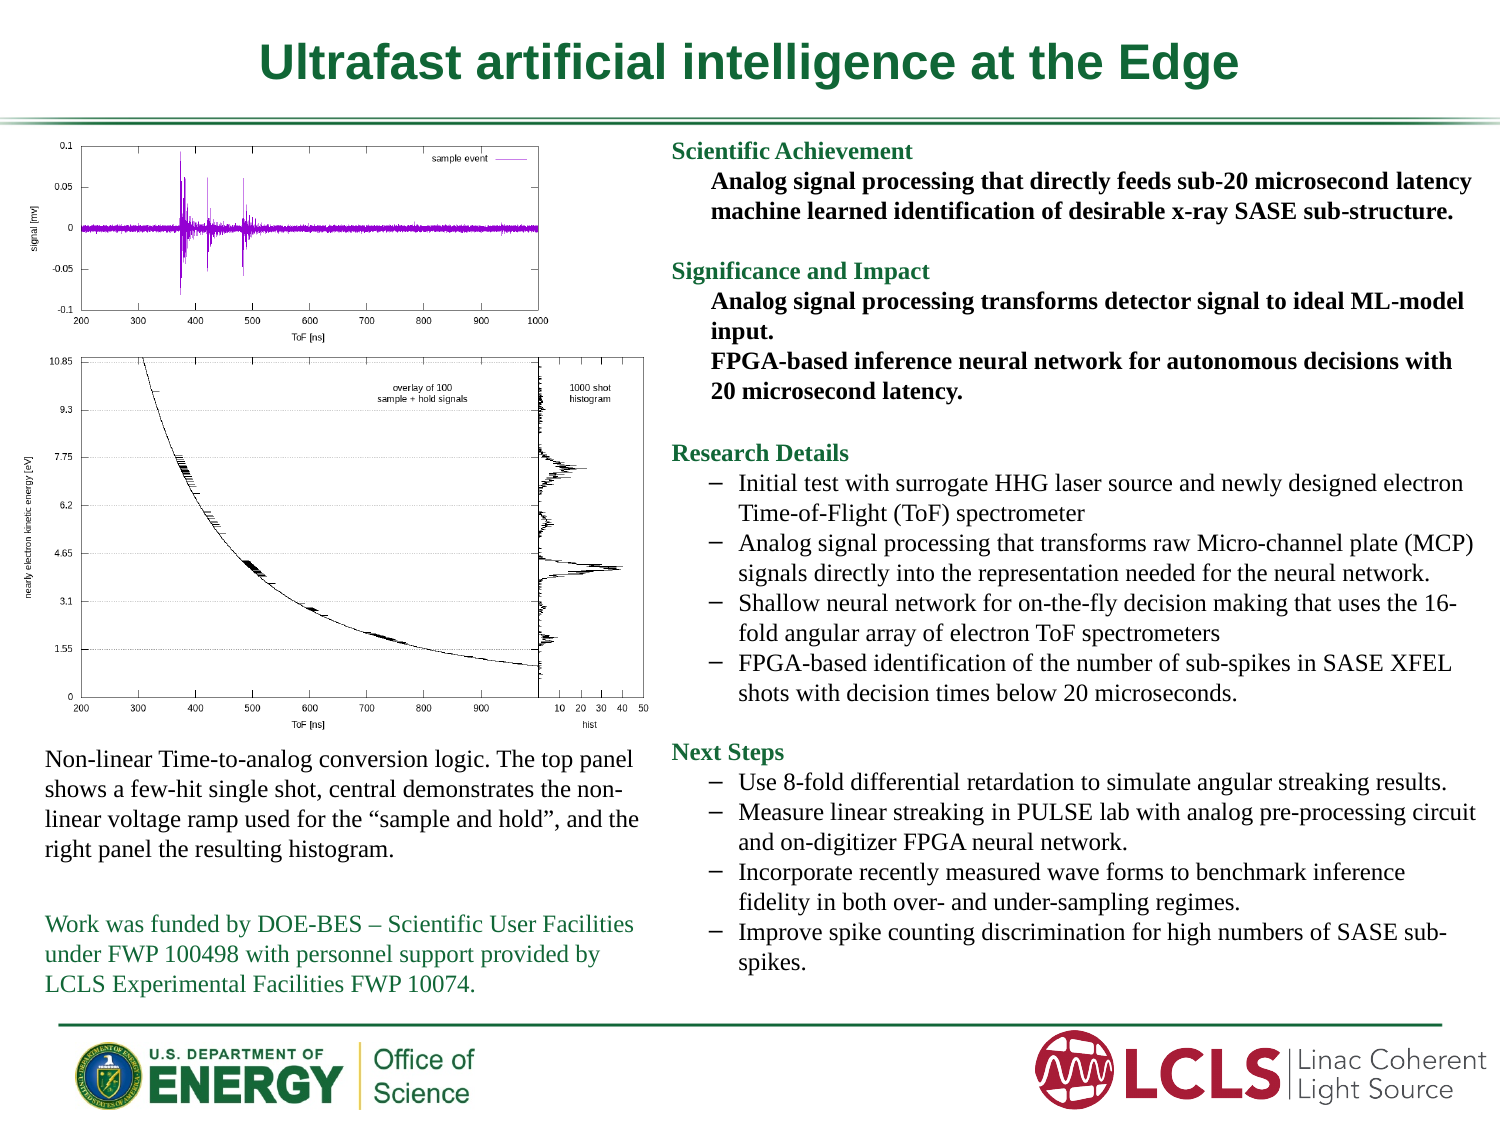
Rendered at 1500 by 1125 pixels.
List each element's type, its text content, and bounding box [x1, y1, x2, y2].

picture [0, 120, 1500, 1125]
text_box Non-linear Time-to-analog conversion logic. The top panel shows a few-hit single shot, central demonstrates the non-linear voltage ramp used for the “sample and hold”, and the right panel the resulting histogram. [30, 734, 691, 870]
list Scientific Achievement Analog signal processing that directly feeds sub-20 microsecond latency machine learned identification of desirable x-ray SASE sub-structure. Significance and Impact Analog signal processing transforms detector signal to ideal ML-model input. FPGA-based inference neural network for autonomous decisions with 20 microsecond latency. Research Details Initial test with surrogate HHG laser source and newly designed electron Time-of-Flight (ToF) spectrometer Analog signal processing that transforms raw Micro-channel plate (MCP) signals directly into the representation needed for the neural network. Shallow neural network for on-the-fly decision making that uses the 16-fold angular array of electron ToF spectrometers FPGA-based identification of the number of sub-spikes in SASE XFEL shots with decision times below 20 microseconds. Next Steps Use 8-fold differential retardation to simulate angular streaking results. Measure linear streaking in PULSE lab with analog pre-processing circuit and on-digitizer FPGA neural network. Incorporate recently measured wave forms to benchmark inference fidelity in both over- and under-sampling regimes. Improve spike counting discrimination for high numbers of SASE sub-spikes. [656, 127, 1497, 1021]
title Ultrafast artificial intelligence at the Edge [0, 0, 1500, 120]
text_box Work was funded by DOE-BES – Scientific User Facilities under FWP 100498 with personnel support provided by LCLS Experimental Facilities FWP 10074. [30, 900, 661, 1005]
